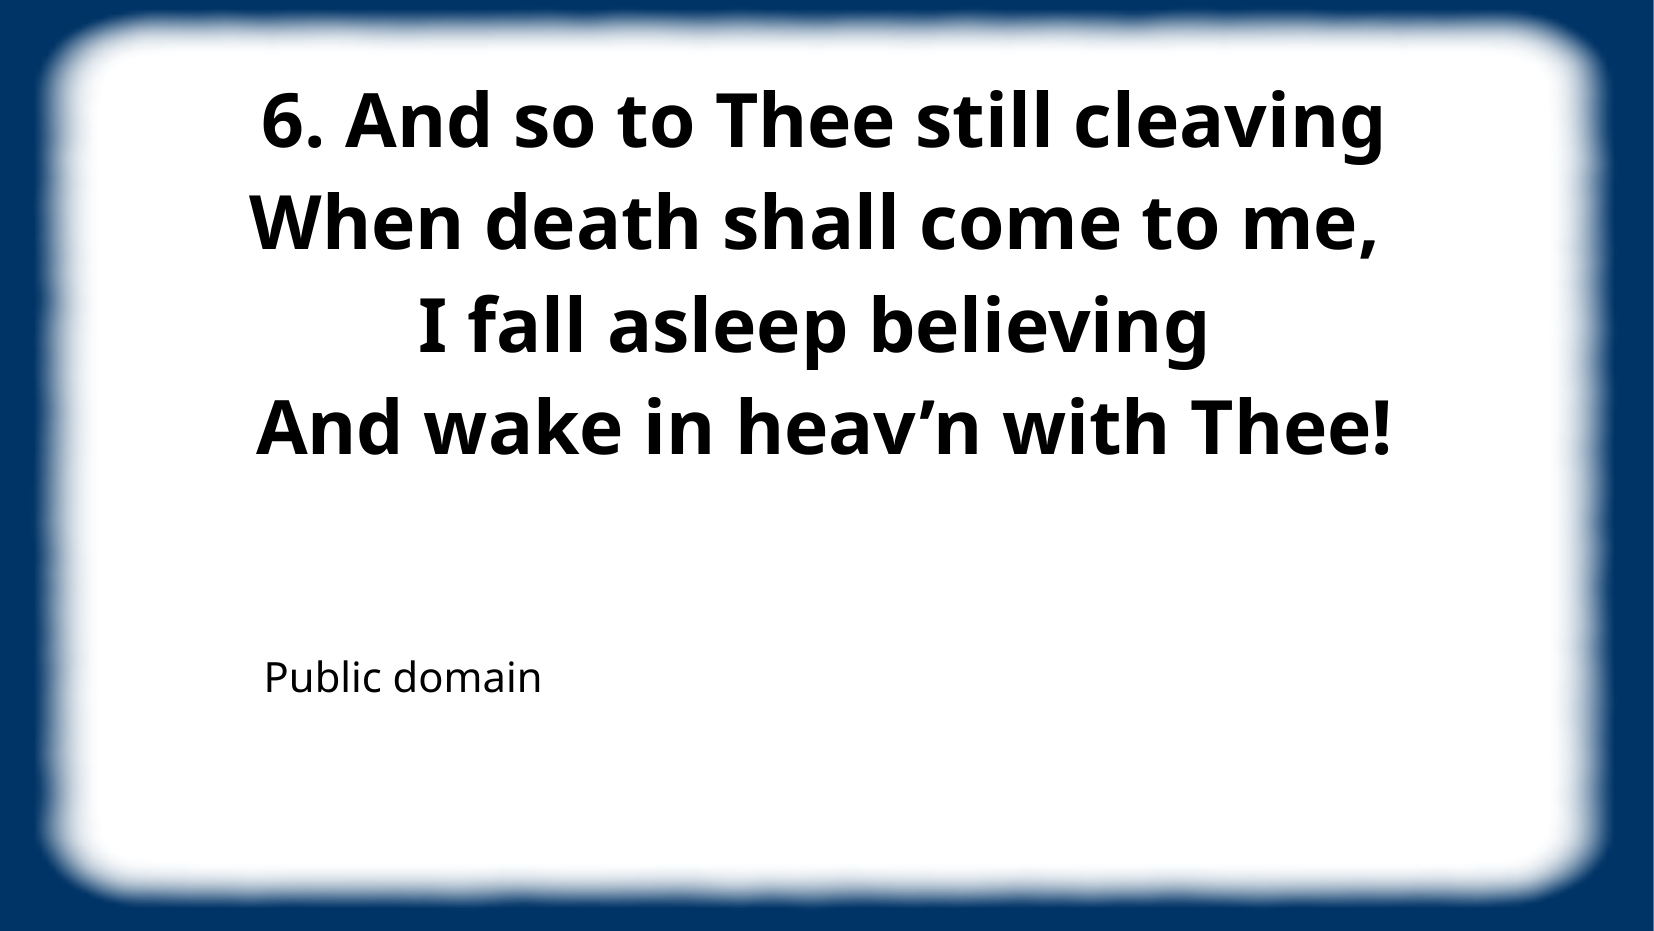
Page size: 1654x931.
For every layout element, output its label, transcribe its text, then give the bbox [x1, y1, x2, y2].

picture [0, 0, 1654, 931]
text_box 6. And so to Thee still cleaving When death shall come to me, I fall asleep believing And wake in heav’n with Thee! Public domain [120, 60, 1531, 806]
